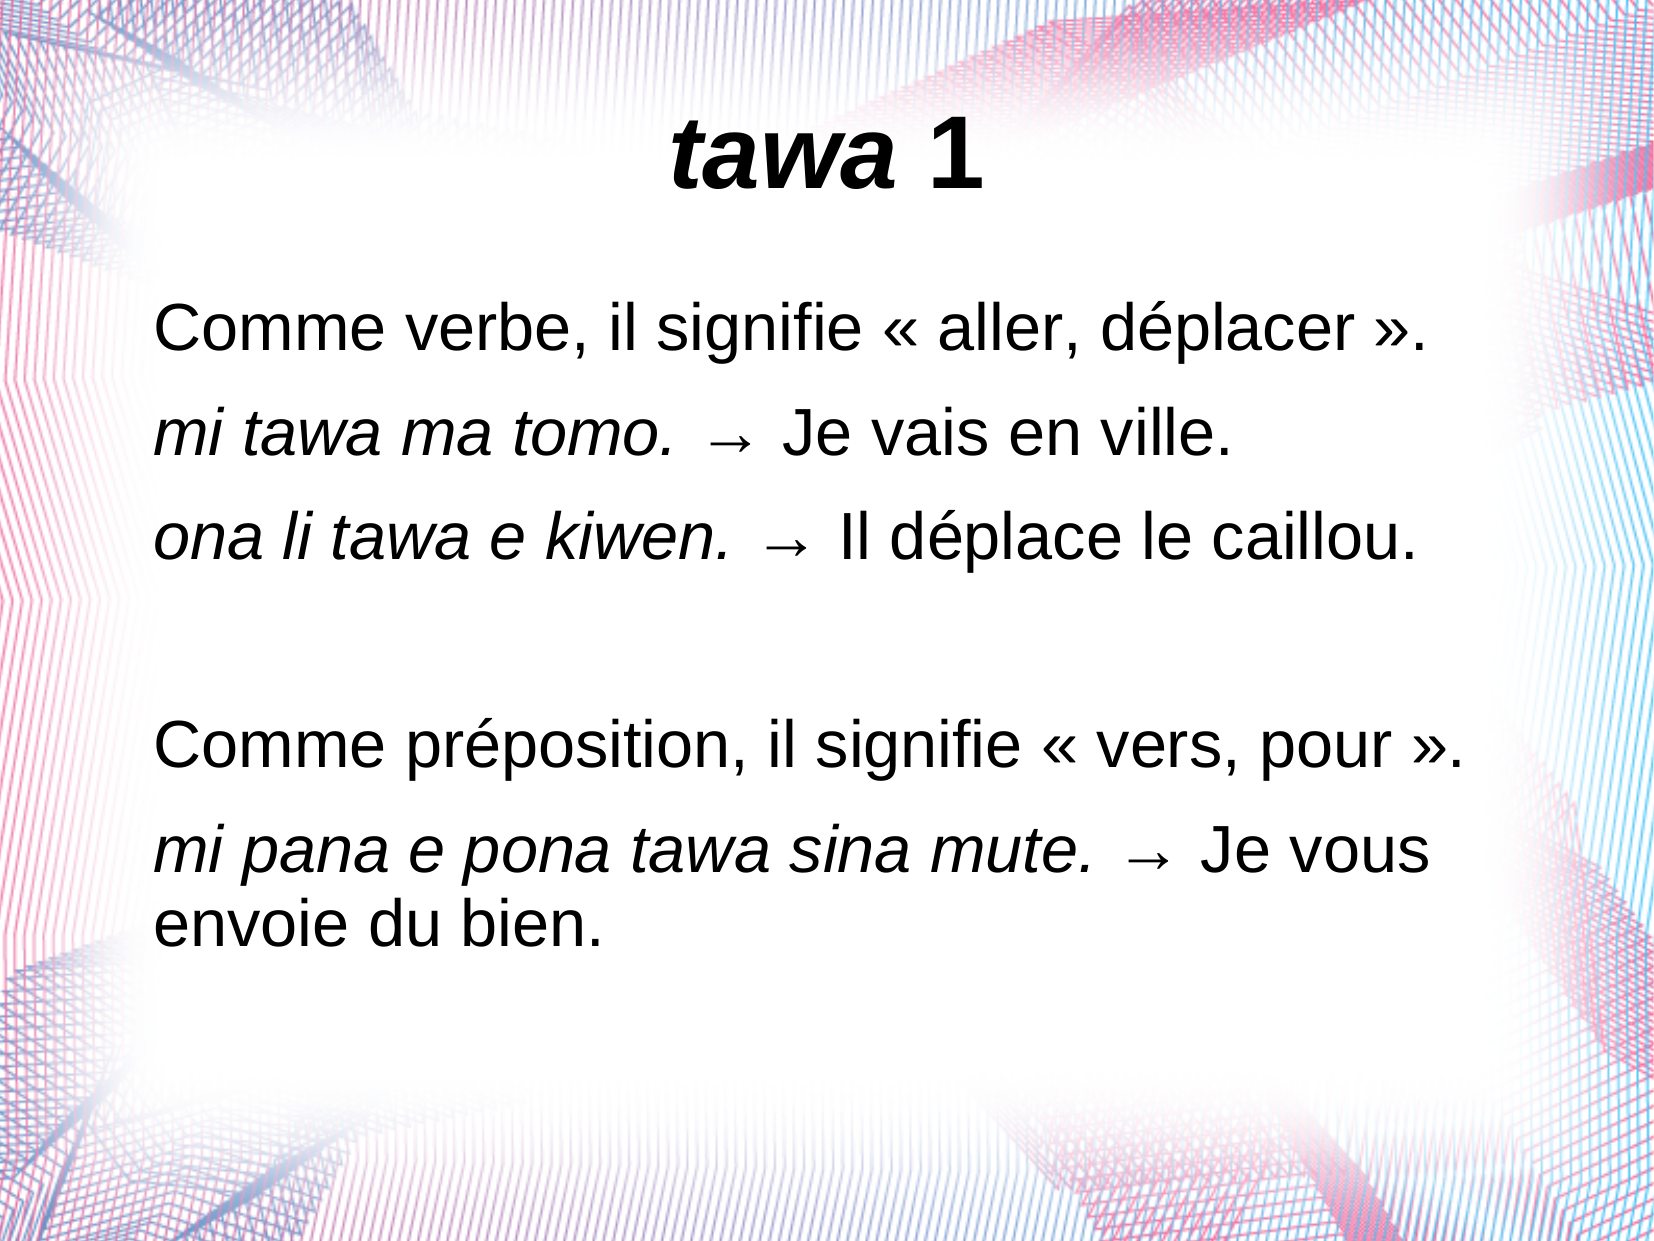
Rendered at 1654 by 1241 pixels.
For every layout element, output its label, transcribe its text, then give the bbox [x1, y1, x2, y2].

list Comme verbe, il signifie « aller, déplacer ». mi tawa ma tomo. → Je vais en ville. ona li tawa e kiwen. → Il déplace le caillou. Comme préposition, il signifie « vers, pour ». mi pana e pona tawa sina mute. → Je vous envoie du bien. [82, 290, 1571, 1066]
title tawa 1 [82, 49, 1571, 257]
picture [0, 0, 1654, 1241]
